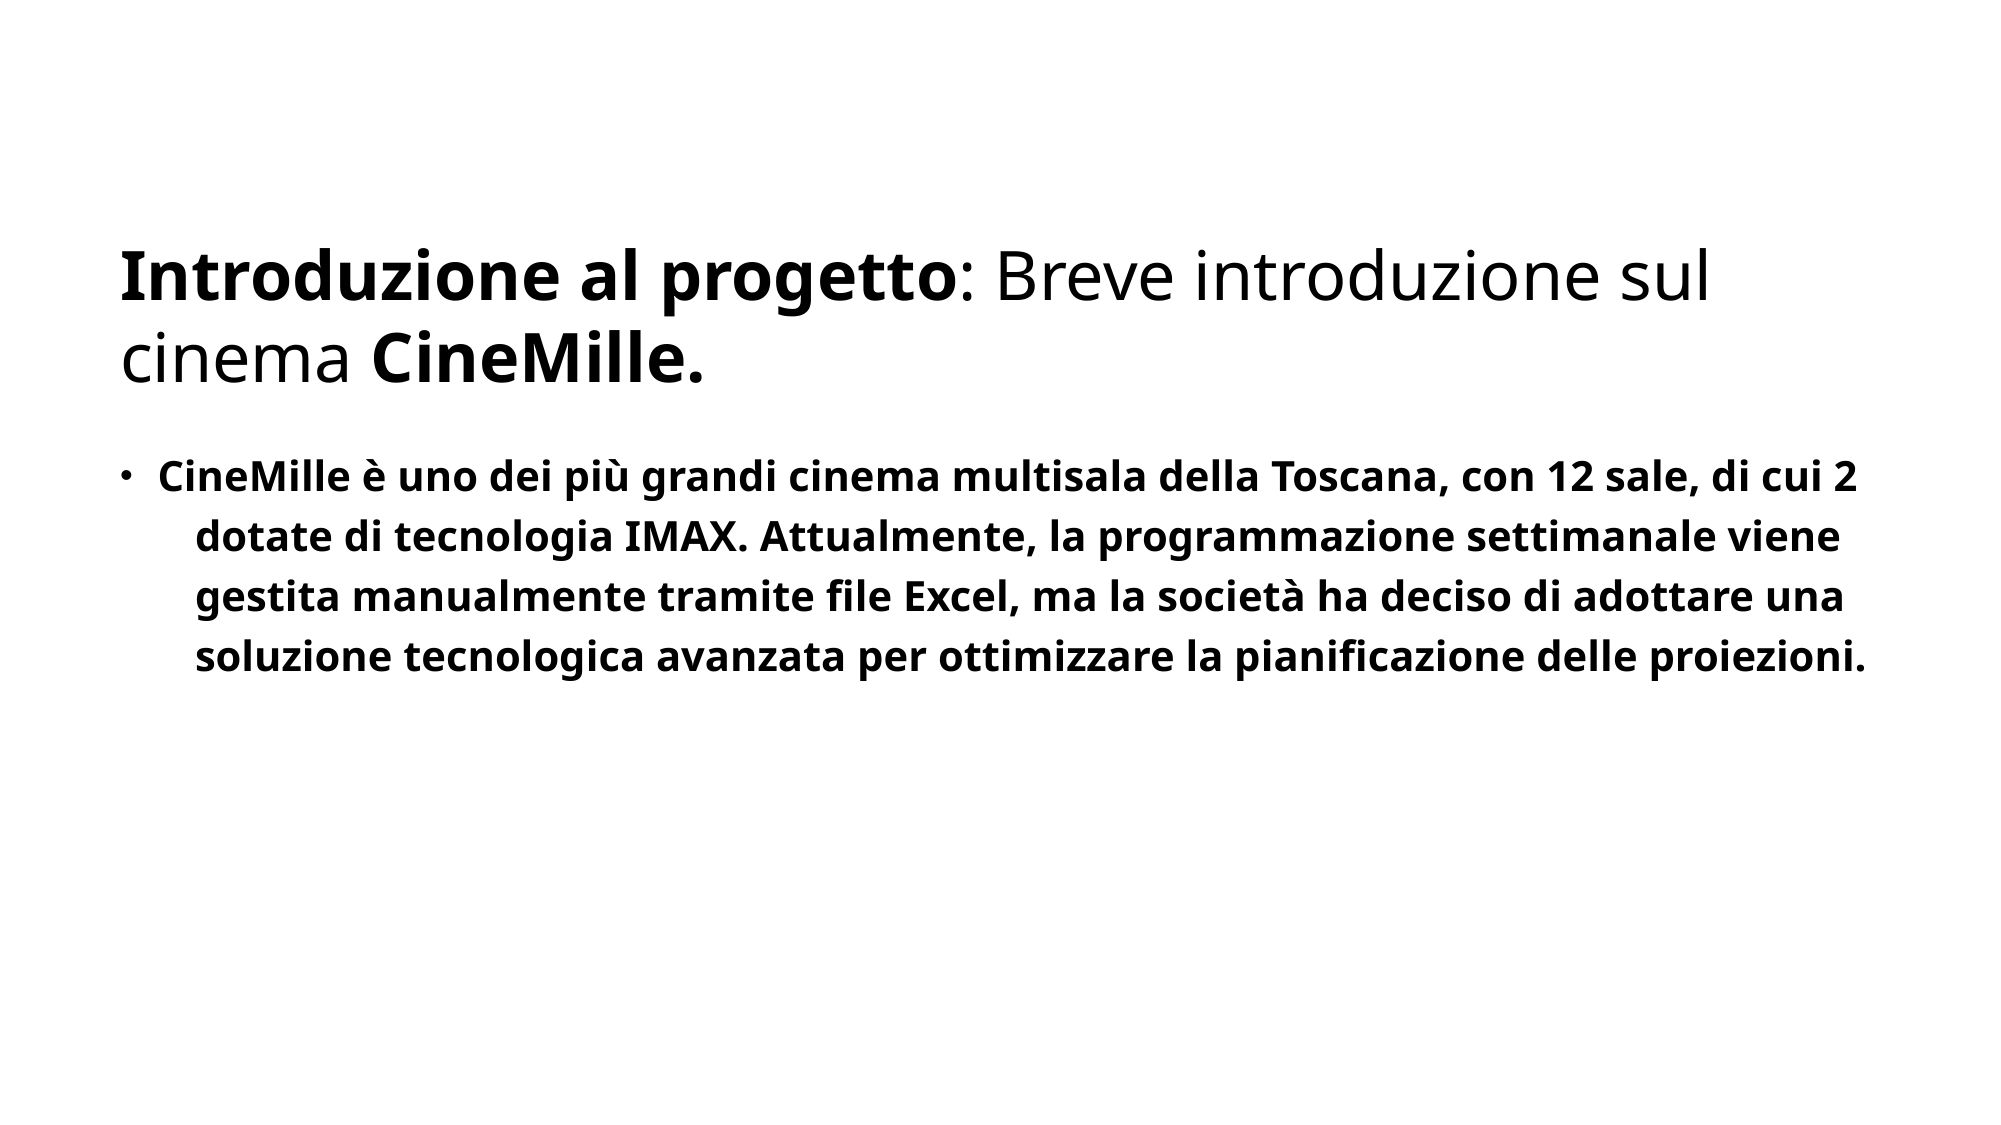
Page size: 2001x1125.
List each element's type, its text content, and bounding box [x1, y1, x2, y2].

list CineMille è uno dei più grandi cinema multisala della Toscana, con 12 sale, di cui 2 dotate di tecnologia IMAX. Attualmente, la programmazione settimanale viene gestita manualmente tramite file Excel, ma la società ha deciso di adottare una soluzione tecnologica avanzata per ottimizzare la pianificazione delle proiezioni. [105, 431, 1892, 1017]
title Introduzione al progetto: Breve introduzione sul cinema CineMille. [105, 224, 1892, 405]
